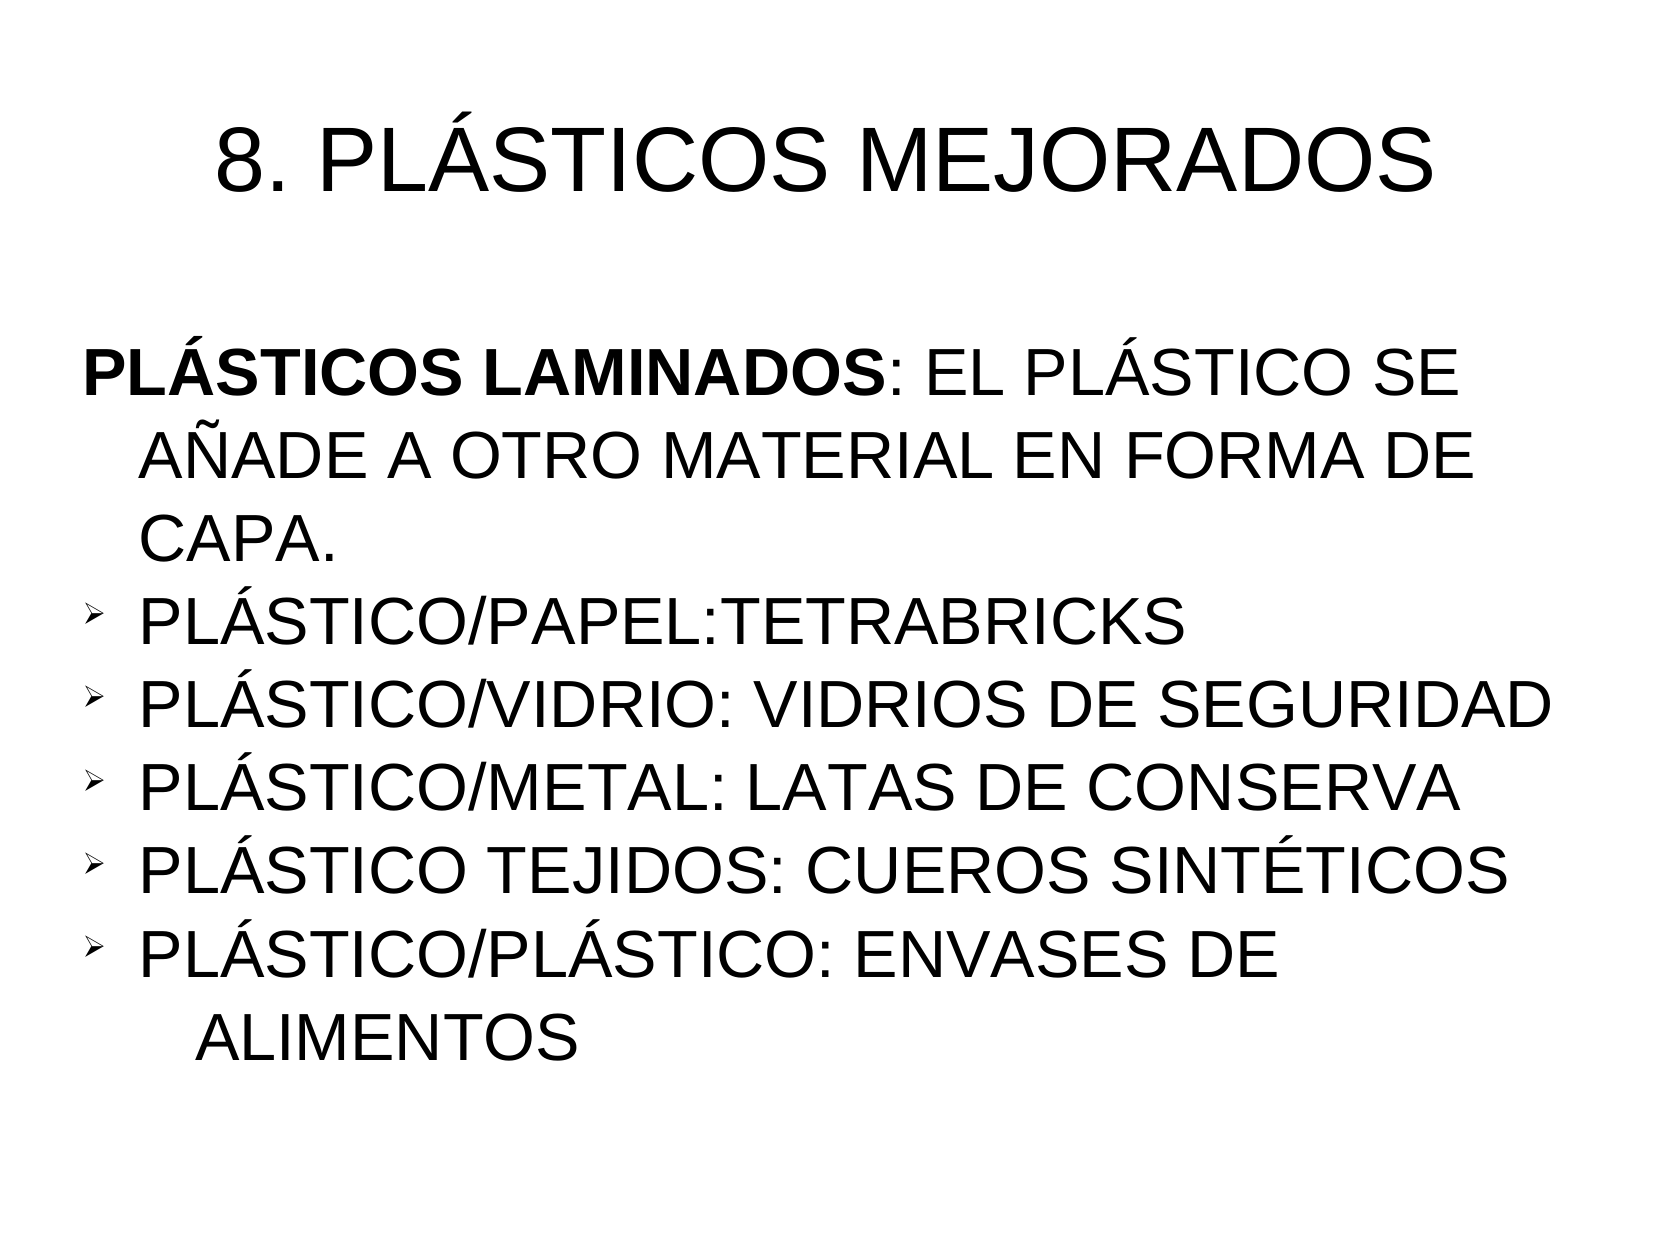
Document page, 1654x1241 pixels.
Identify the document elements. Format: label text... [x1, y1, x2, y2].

subtitle PLÁSTICOS LAMINADOS: EL PLÁSTICO SE AÑADE A OTRO MATERIAL EN FORMA DE CAPA. PLÁSTICO/PAPEL:TETRABRICKS PLÁSTICO/VIDRIO: VIDRIOS DE SEGURIDAD PLÁSTICO/METAL: LATAS DE CONSERVA PLÁSTICO TEJIDOS: CUEROS SINTÉTICOS PLÁSTICO/PLÁSTICO: ENVASES DE ALIMENTOS [82, 297, 1571, 1102]
title 8. PLÁSTICOS MEJORADOS [82, 38, 1571, 268]
